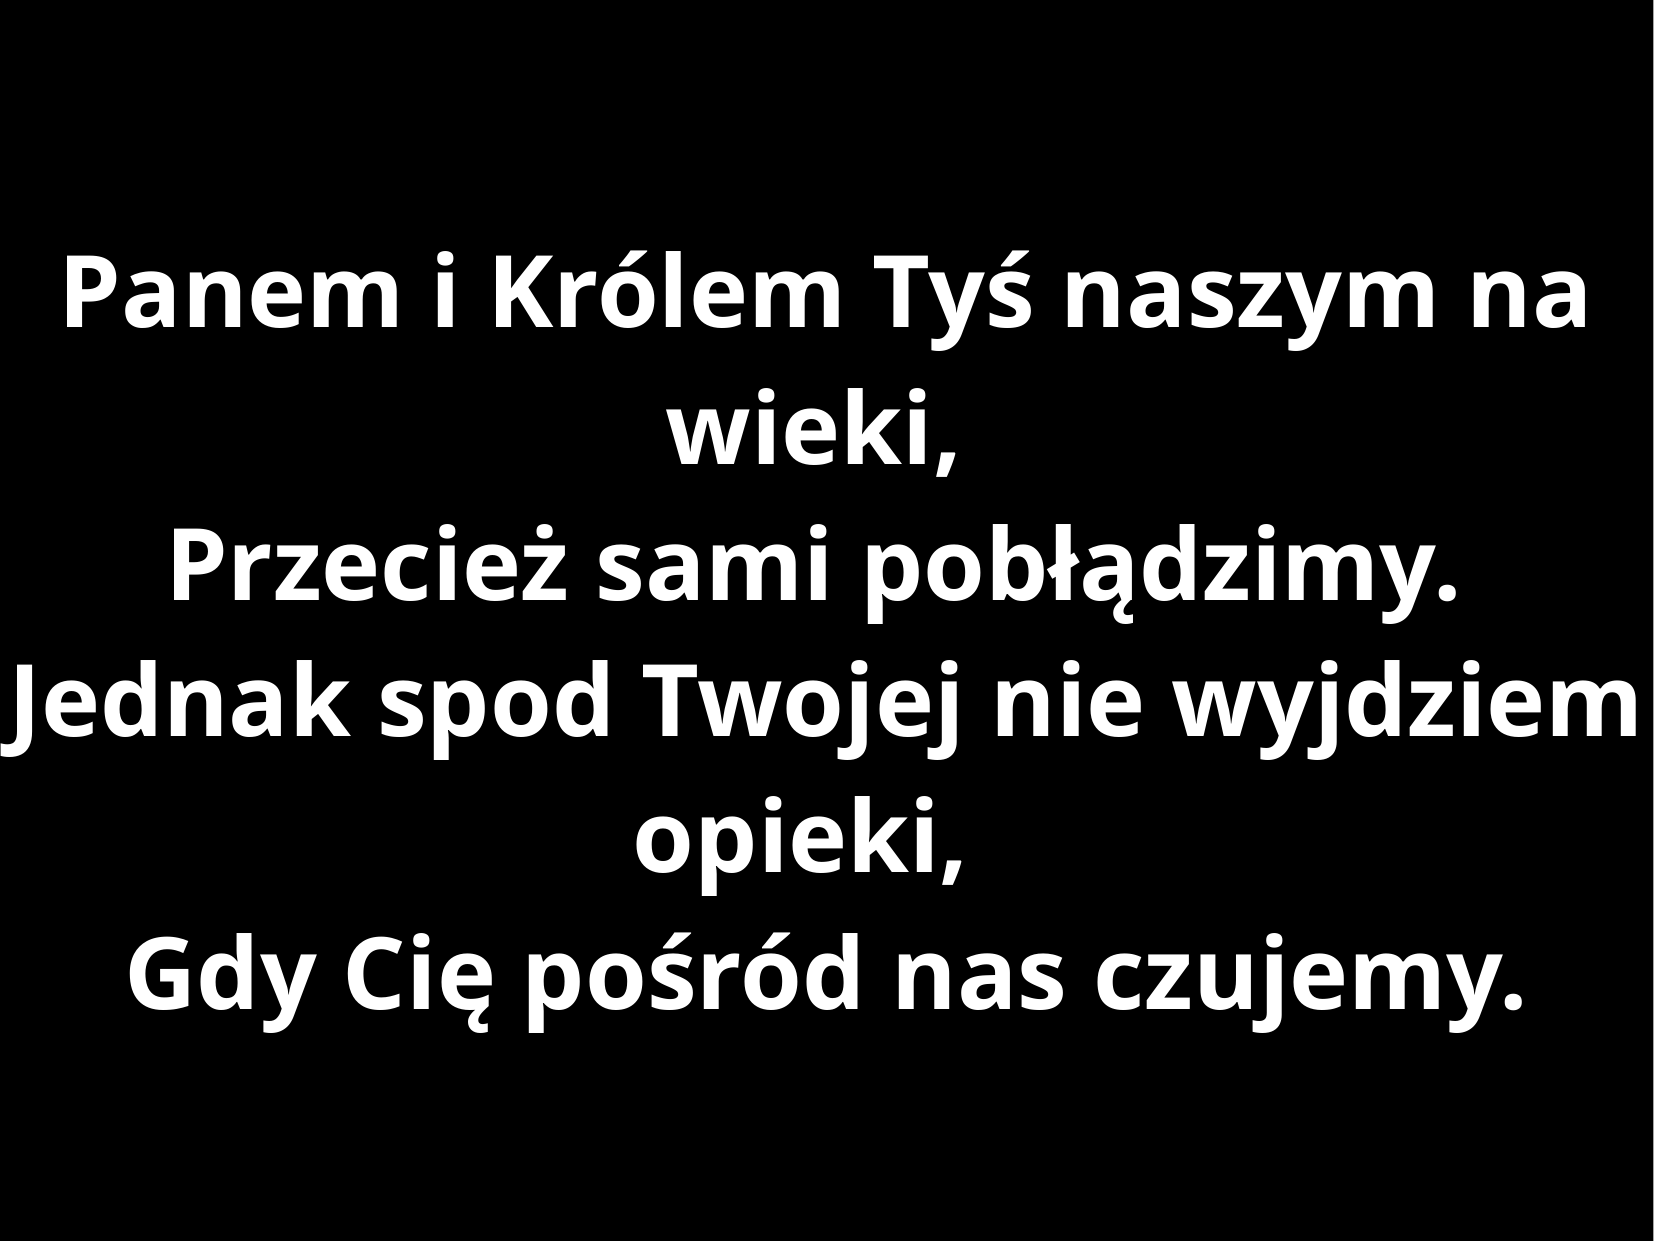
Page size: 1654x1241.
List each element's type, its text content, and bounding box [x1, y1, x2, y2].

title Panem i Królem Tyś naszym na wieki, Przecież sami pobłądzimy. Jednak spod Twojej nie wyjdziem opieki, Gdy Cię pośród nas czujemy. [0, 0, 1654, 1241]
